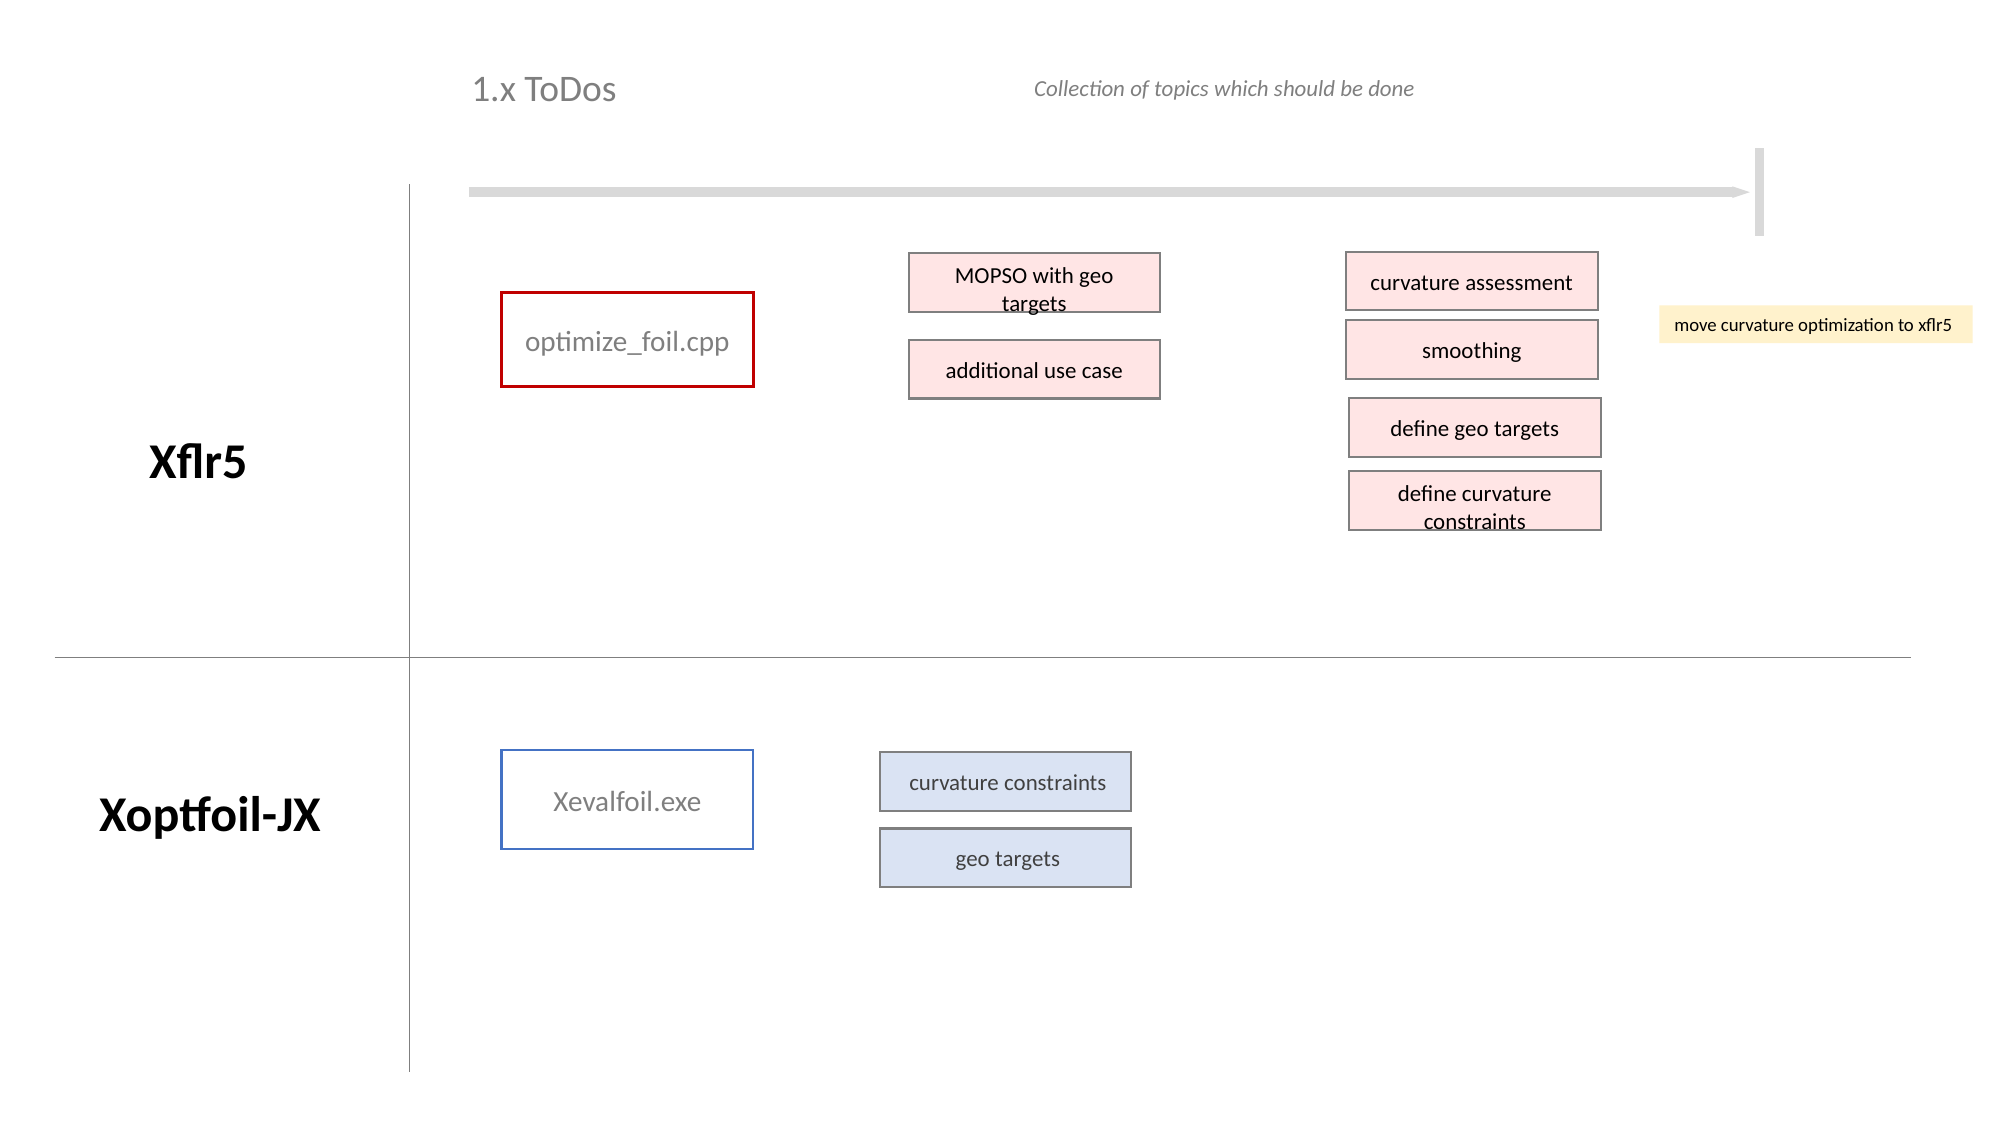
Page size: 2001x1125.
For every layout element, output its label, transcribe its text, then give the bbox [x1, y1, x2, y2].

text_box smoothing [1346, 320, 1598, 379]
text_box geo targets [880, 828, 1131, 887]
text_box curvature constraints [880, 752, 1131, 811]
text_box 1.x ToDos [456, 56, 634, 118]
text_box define curvature constraints [1349, 471, 1601, 530]
text_box curvature assessment [1346, 252, 1598, 310]
text_box Xoptfoil-JX [84, 773, 340, 850]
text_box MOPSO with geo targets [909, 253, 1160, 312]
text_box Xflr5 [134, 420, 265, 497]
text_box Collection of topics which should be done [1019, 65, 1724, 109]
text_box optimize_foil.cpp [502, 292, 753, 387]
text_box Xevalfoil.exe [502, 750, 753, 849]
text_box additional use case [909, 340, 1160, 399]
text_box define geo targets [1349, 398, 1601, 457]
text_box move curvature optimization to xflr5 [1659, 305, 1973, 344]
